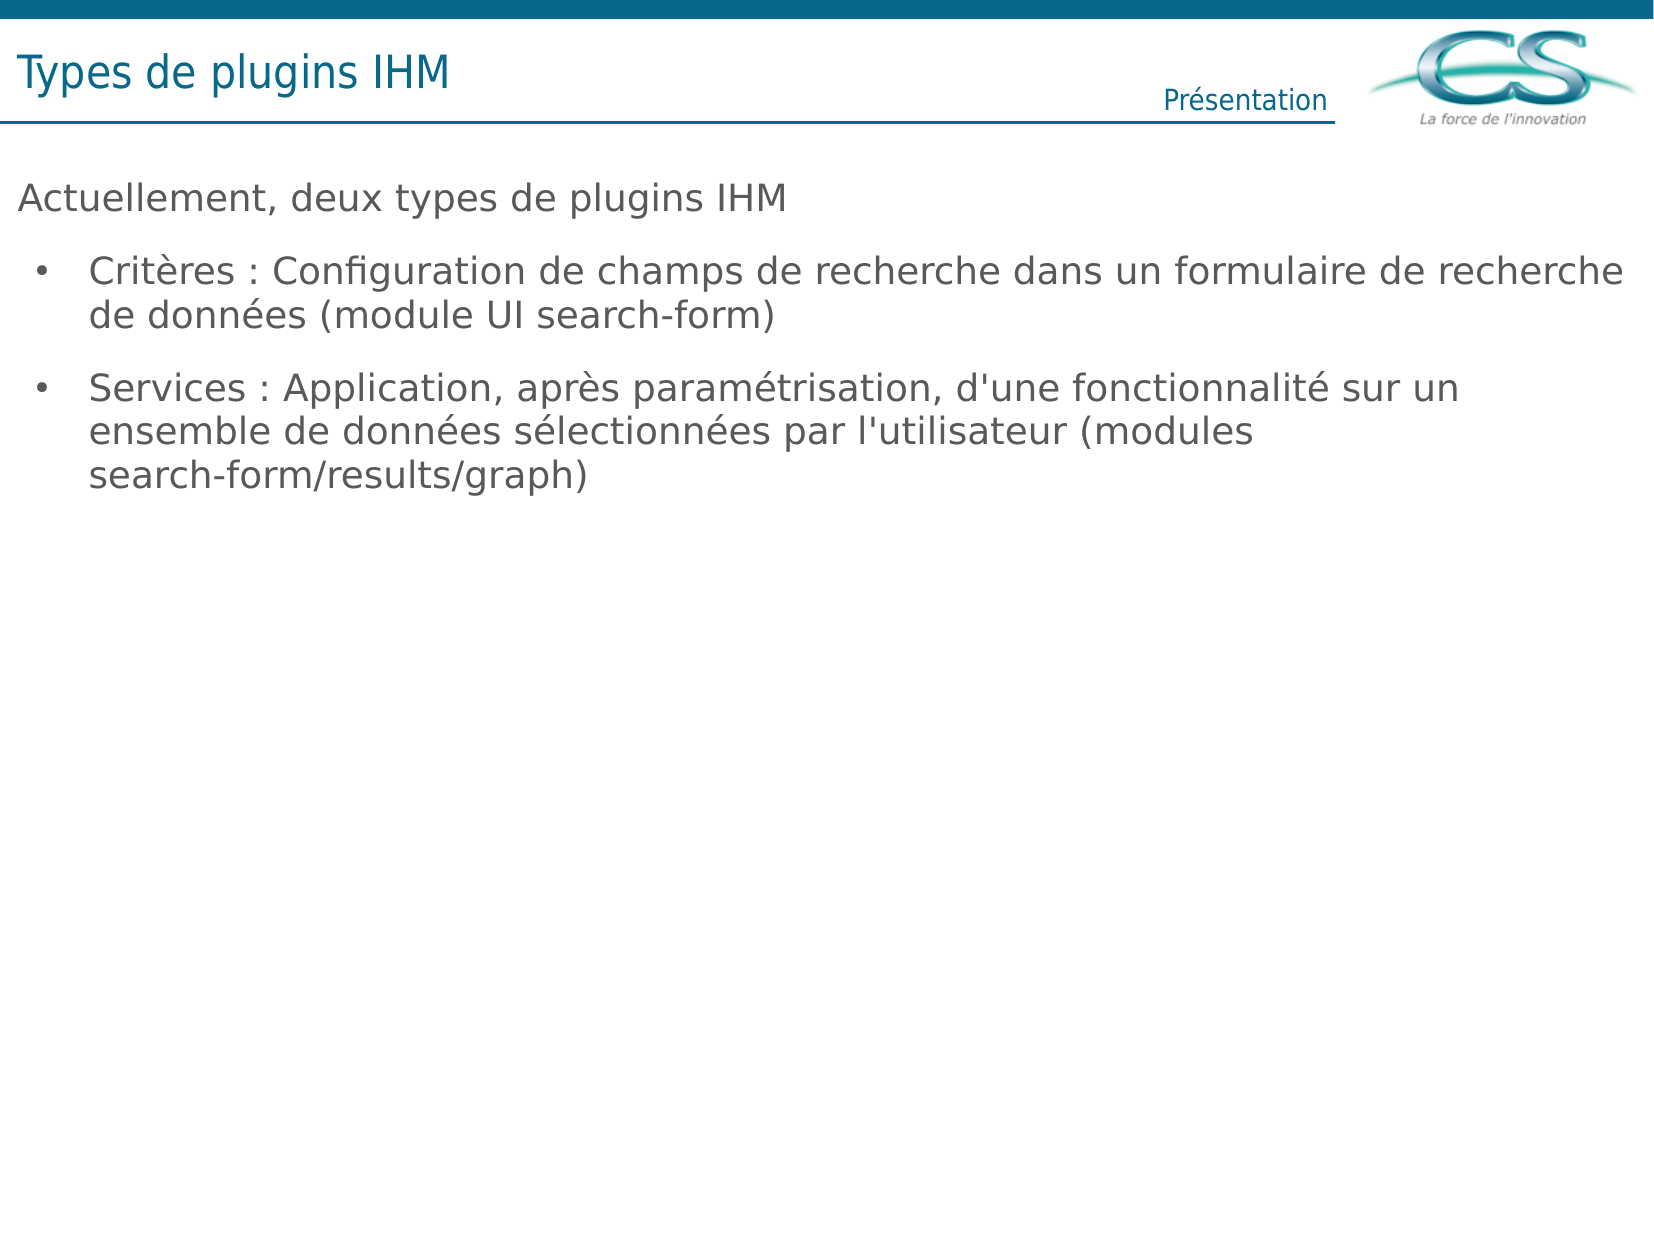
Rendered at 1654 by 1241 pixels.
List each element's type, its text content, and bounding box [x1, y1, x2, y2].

list Actuellement, deux types de plugins IHM Critères : Configuration de champs de recherche dans un formulaire de recherche de données (module UI search-form) Services : Application, après paramétrisation, d'une fonctionnalité sur un ensemble de données sélectionnées par l'utilisateur (modules search-form/results/graph) [17, 177, 1630, 1217]
picture [1368, 28, 1642, 128]
title Types de plugins IHM [17, 46, 1368, 106]
text_box Présentation [1151, 70, 1347, 129]
